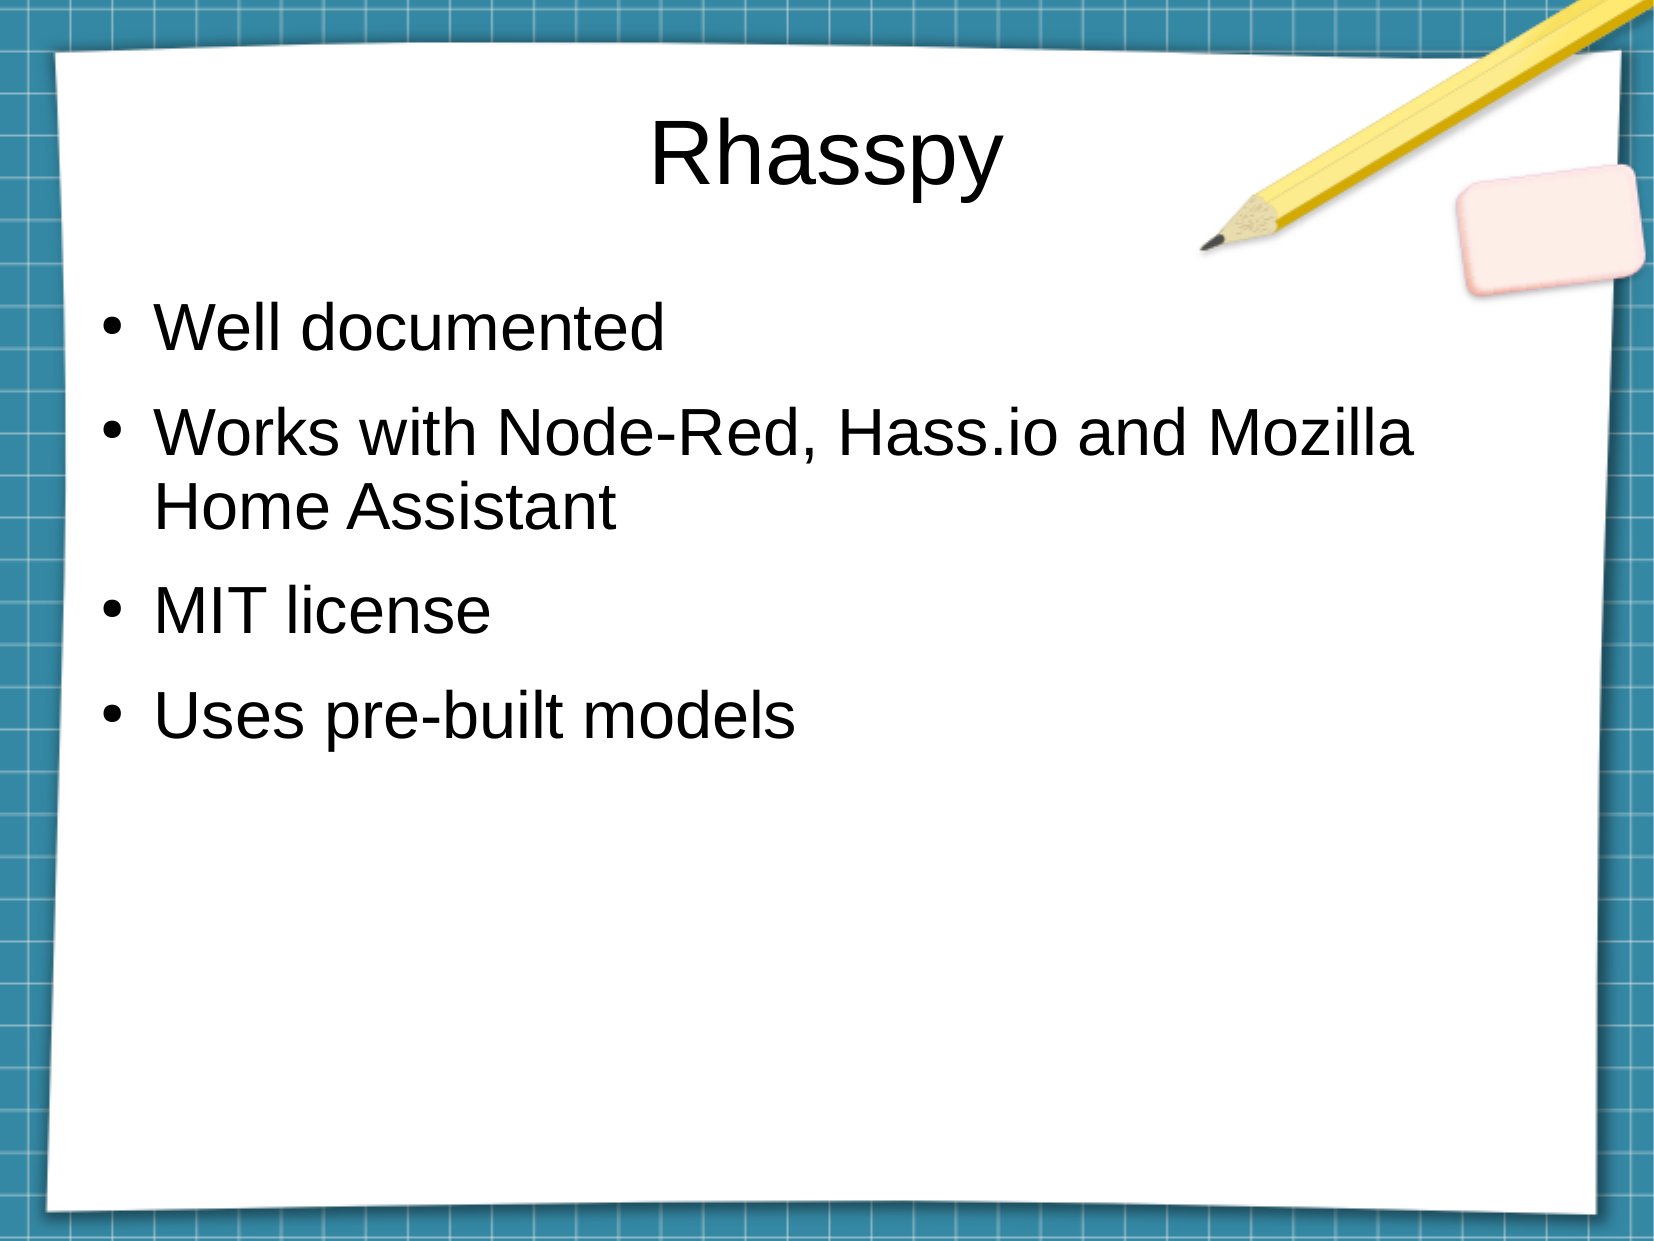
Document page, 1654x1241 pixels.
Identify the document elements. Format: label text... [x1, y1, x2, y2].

title Rhasspy [82, 49, 1571, 257]
list Well documented Works with Node-Red, Hass.io and Mozilla Home Assistant MIT license Uses pre-built models [82, 290, 1571, 1010]
picture [0, 0, 1654, 1241]
